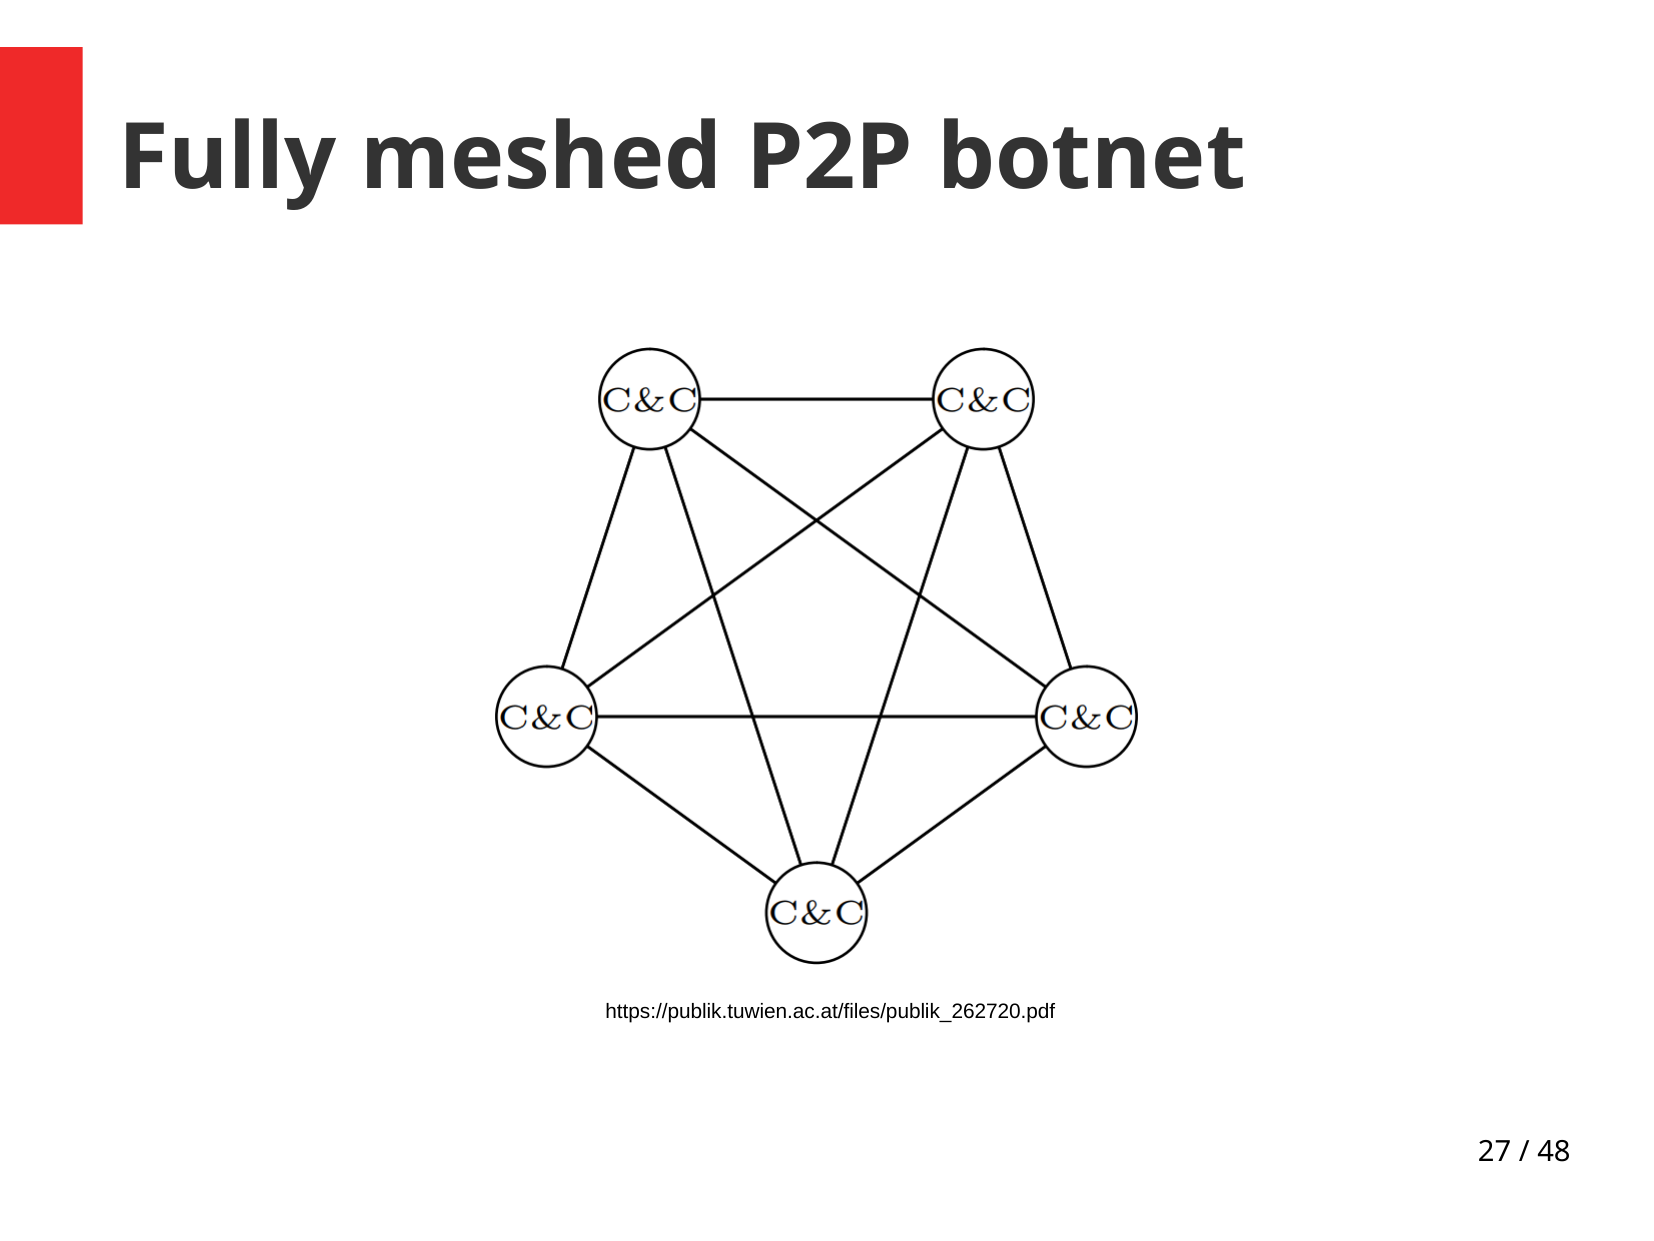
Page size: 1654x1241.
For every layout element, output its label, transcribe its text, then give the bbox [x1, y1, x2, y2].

picture [448, 318, 1180, 976]
title Fully meshed P2P botnet [118, 49, 1571, 257]
text_box https://publik.tuwien.ac.at/files/publik_262720.pdf [590, 992, 1630, 1027]
